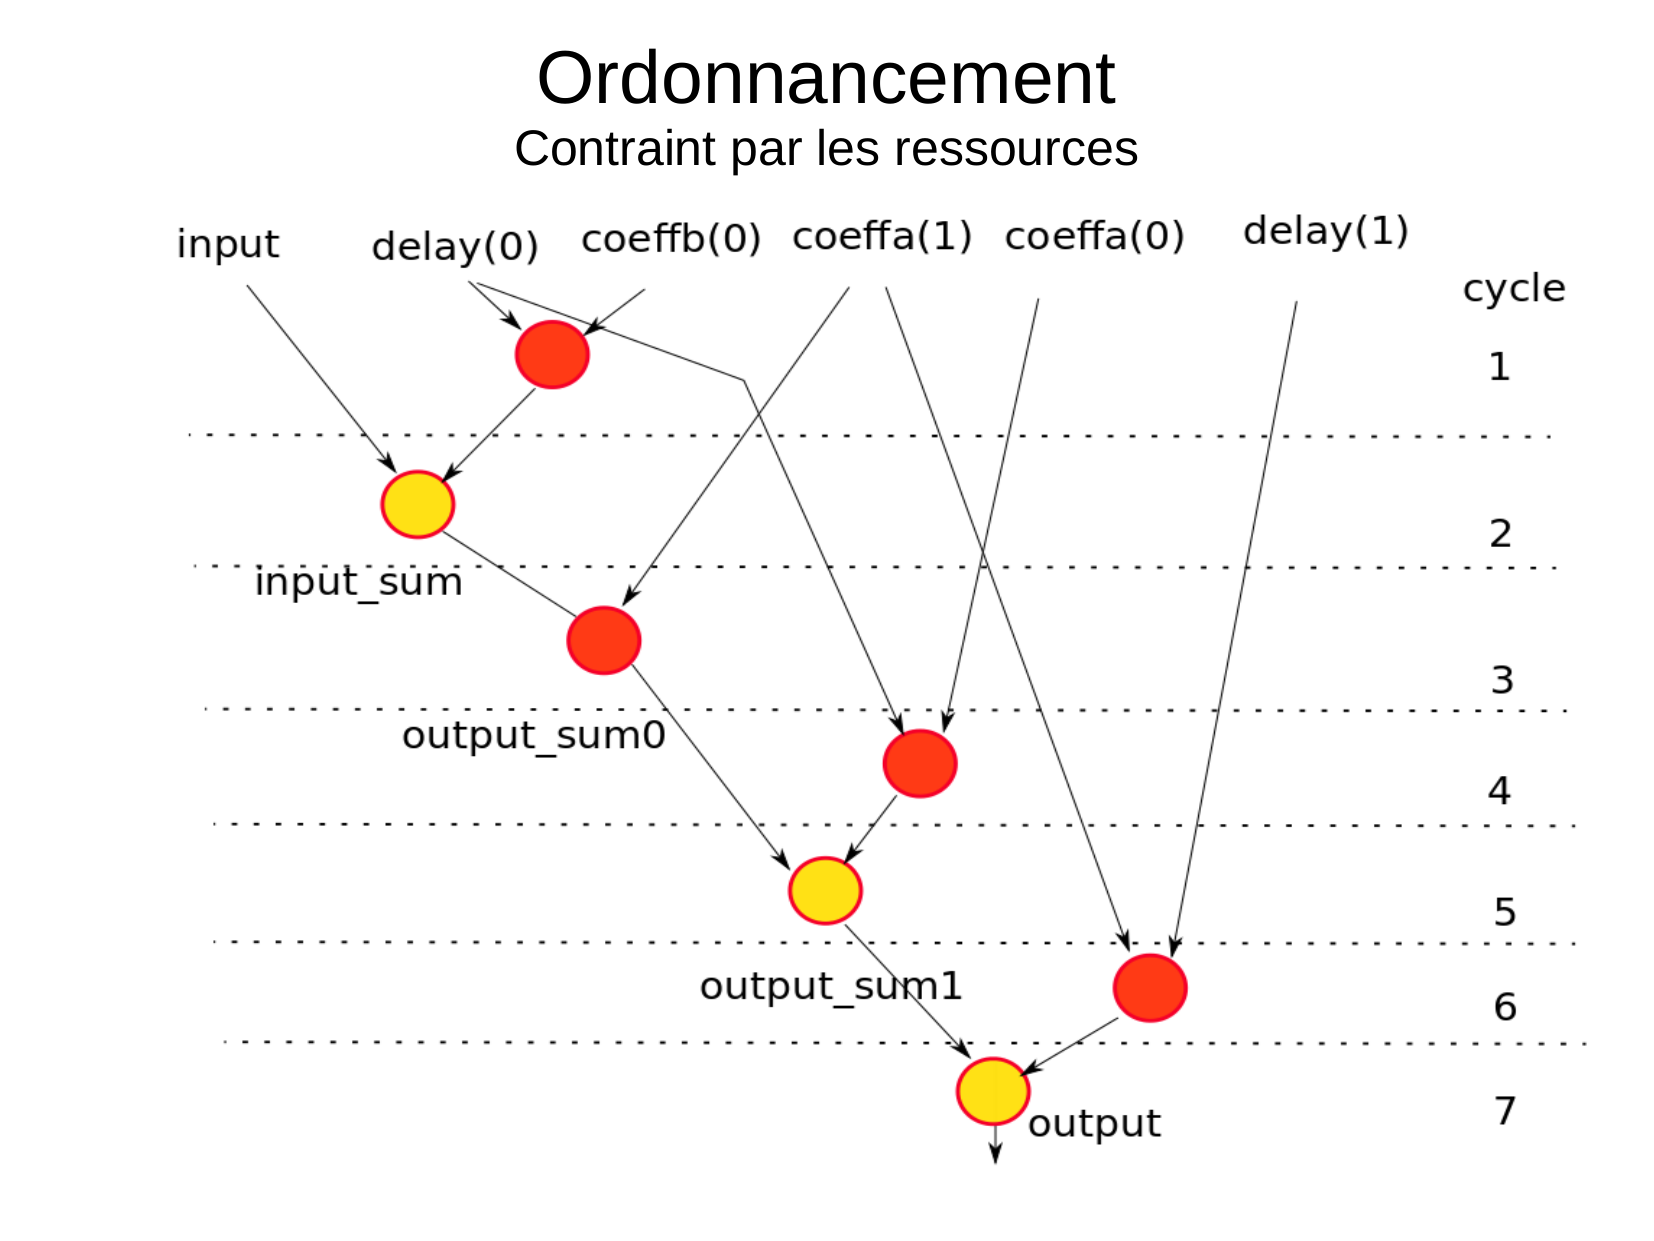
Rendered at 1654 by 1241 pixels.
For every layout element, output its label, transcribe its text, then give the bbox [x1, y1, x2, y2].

title Ordonnancement Contraint par les ressources [82, 9, 1571, 202]
picture [88, 188, 1610, 1182]
